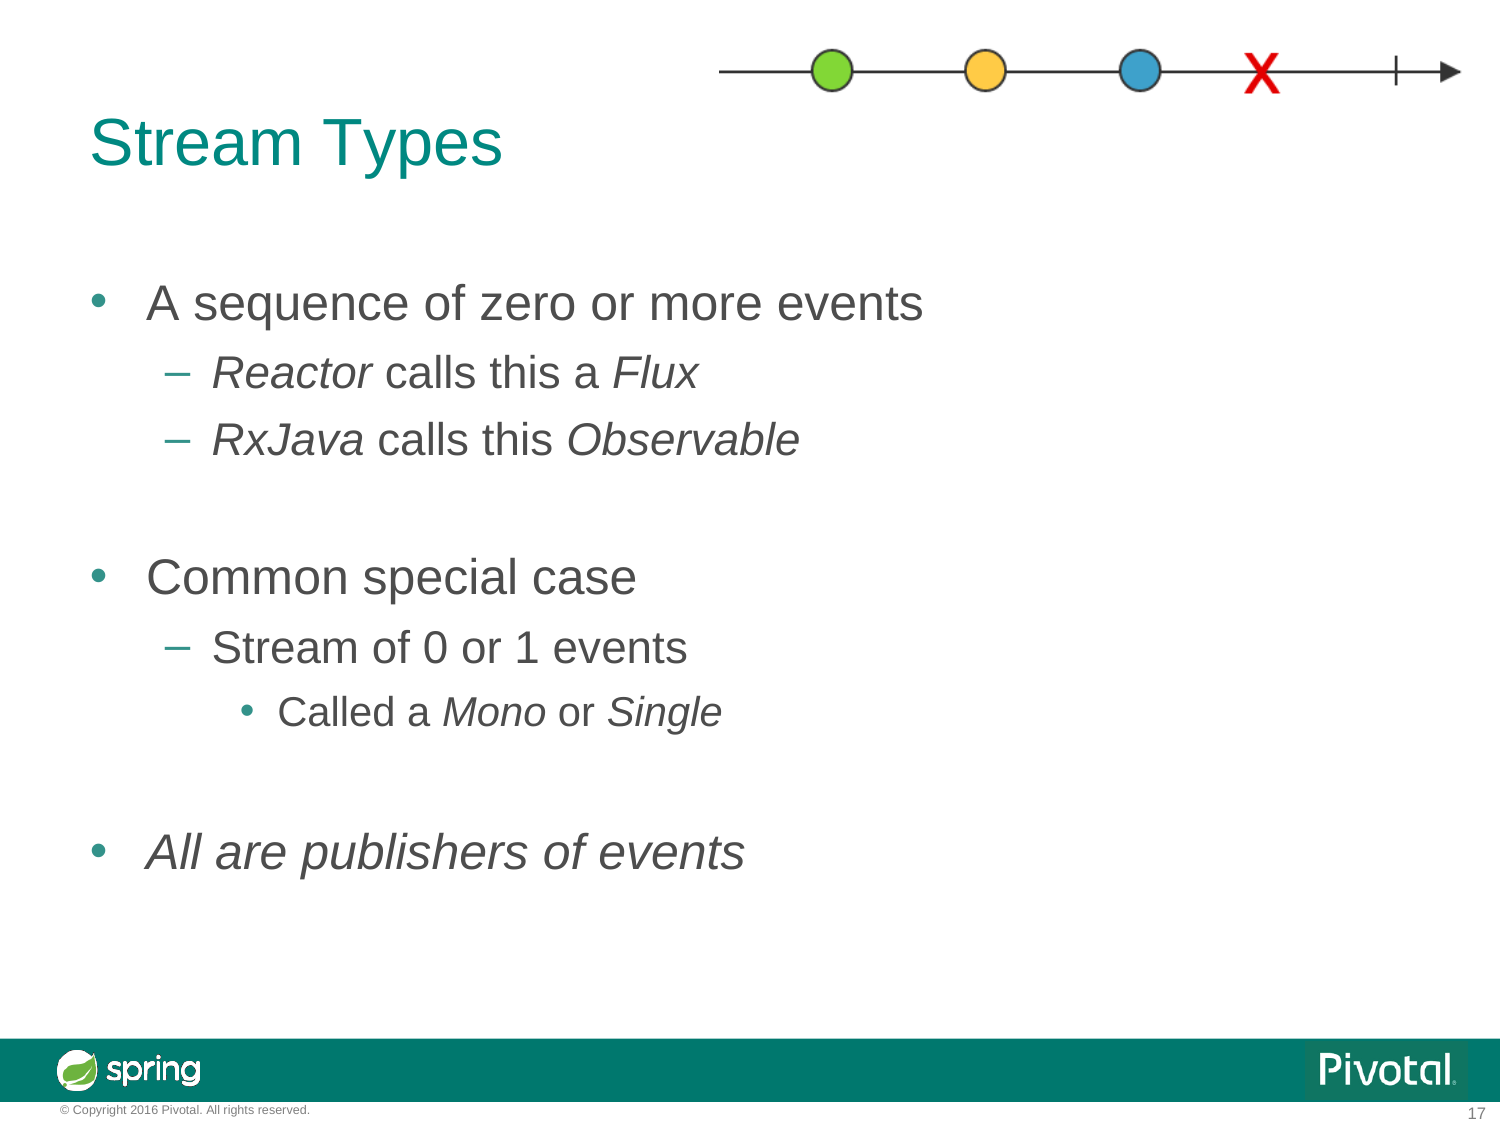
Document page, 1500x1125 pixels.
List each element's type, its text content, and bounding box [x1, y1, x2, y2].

picture [32, 1039, 210, 1101]
title Stream Types [75, 45, 1426, 233]
list A sequence of zero or more events Reactor calls this a Flux RxJava calls this Observable Common special case Stream of 0 or 1 events Called a Mono or Single All are publishers of events [75, 262, 1426, 1005]
picture [1305, 1041, 1468, 1100]
picture [719, 14, 1479, 122]
